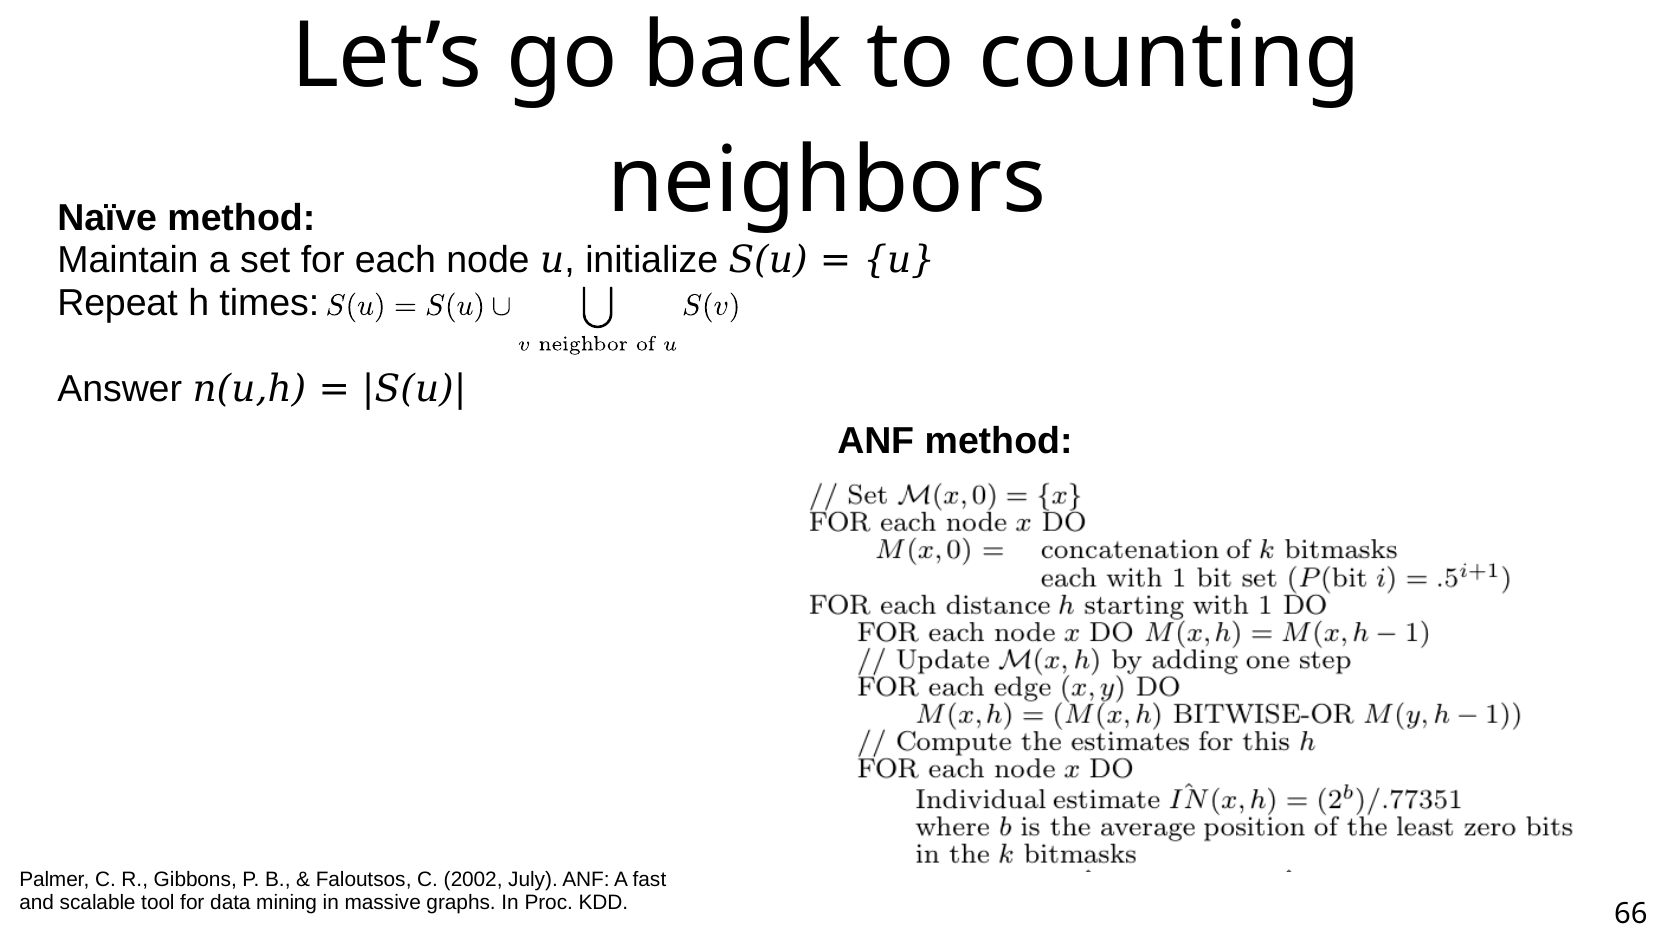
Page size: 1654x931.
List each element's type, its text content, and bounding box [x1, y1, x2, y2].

text_box Palmer, C. R., Gibbons, P. B., & Faloutsos, C. (2002, July). ANF: A fast and scalable tool for data mining in massive graphs. In Proc. KDD. [4, 860, 704, 923]
picture [803, 474, 1583, 872]
title Let’s go back to counting neighbors [82, 1, 1571, 226]
text_box Naïve method: Maintain a set for each node u, initialize S(u) = {u} Repeat h times: Answer n(u,h) = |S(u)| [42, 188, 951, 461]
text_box [325, 283, 741, 355]
text_box ANF method: [822, 412, 1111, 470]
